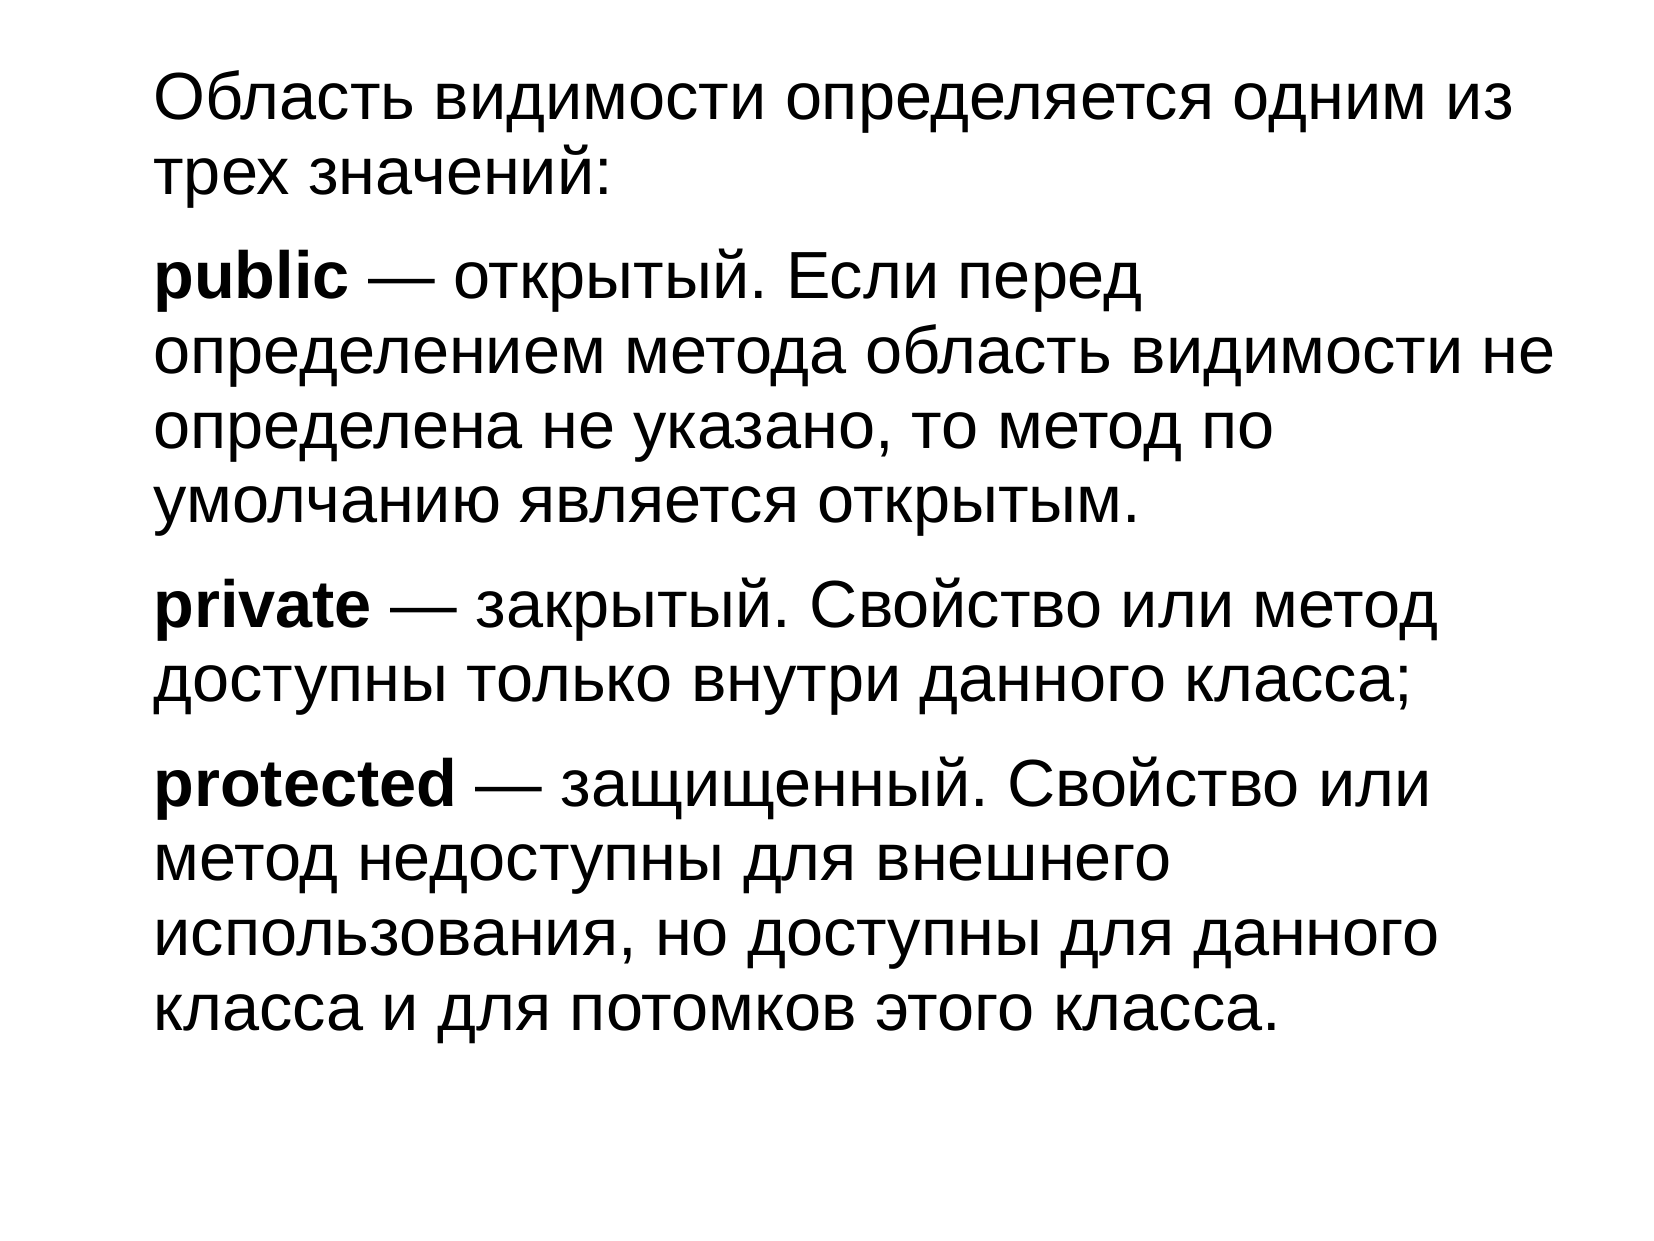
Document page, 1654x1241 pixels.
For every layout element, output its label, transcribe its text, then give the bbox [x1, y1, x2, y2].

list Область видимости определяется одним из трех значений: public — открытый. Если перед определением метода область видимости не определена не указано, то метод по умолчанию является открытым. private — закрытый. Свойство или метод доступны только внутри данного класса; protected — защищенный. Свойство или метод недоступны для внешнего использования, но доступны для данного класса и для потомков этого класса. [82, 59, 1571, 1149]
